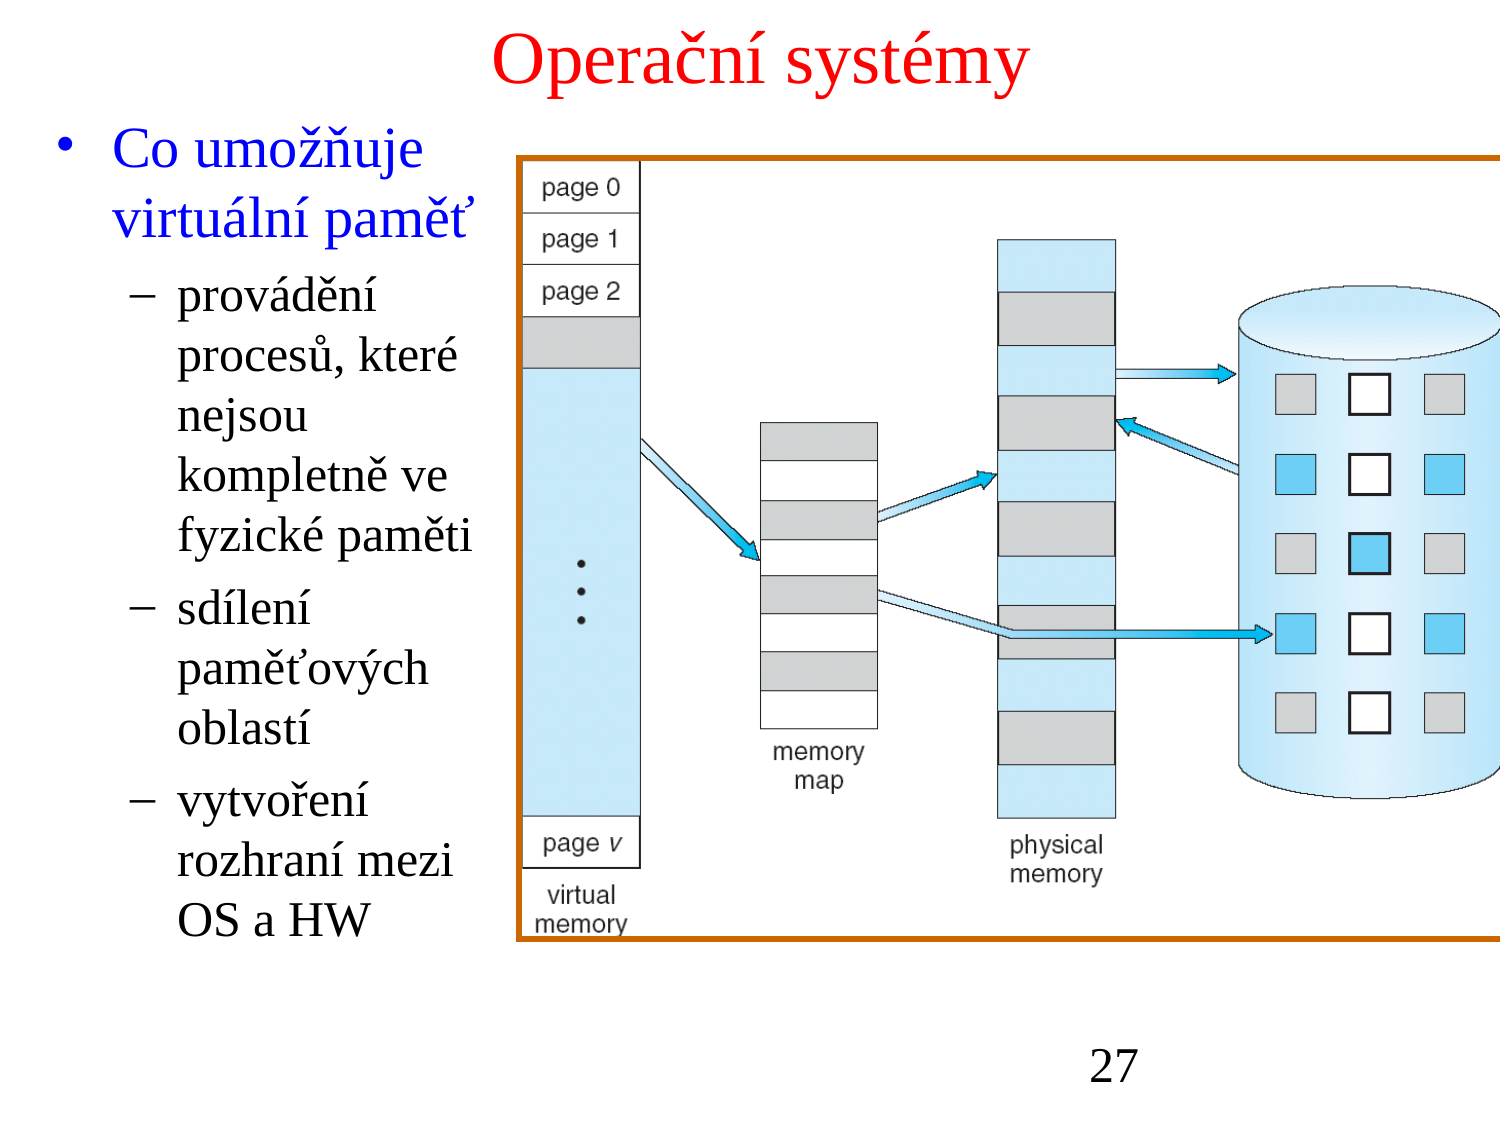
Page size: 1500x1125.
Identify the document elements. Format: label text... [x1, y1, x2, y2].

title Operační systémy [123, 0, 1399, 107]
list Co umožňuje virtuální paměť provádění procesů, které nejsou kompletně ve fyzické paměti sdílení paměťových oblastí vytvoření rozhraní mezi OS a HW [41, 101, 502, 989]
picture [522, 160, 1500, 936]
